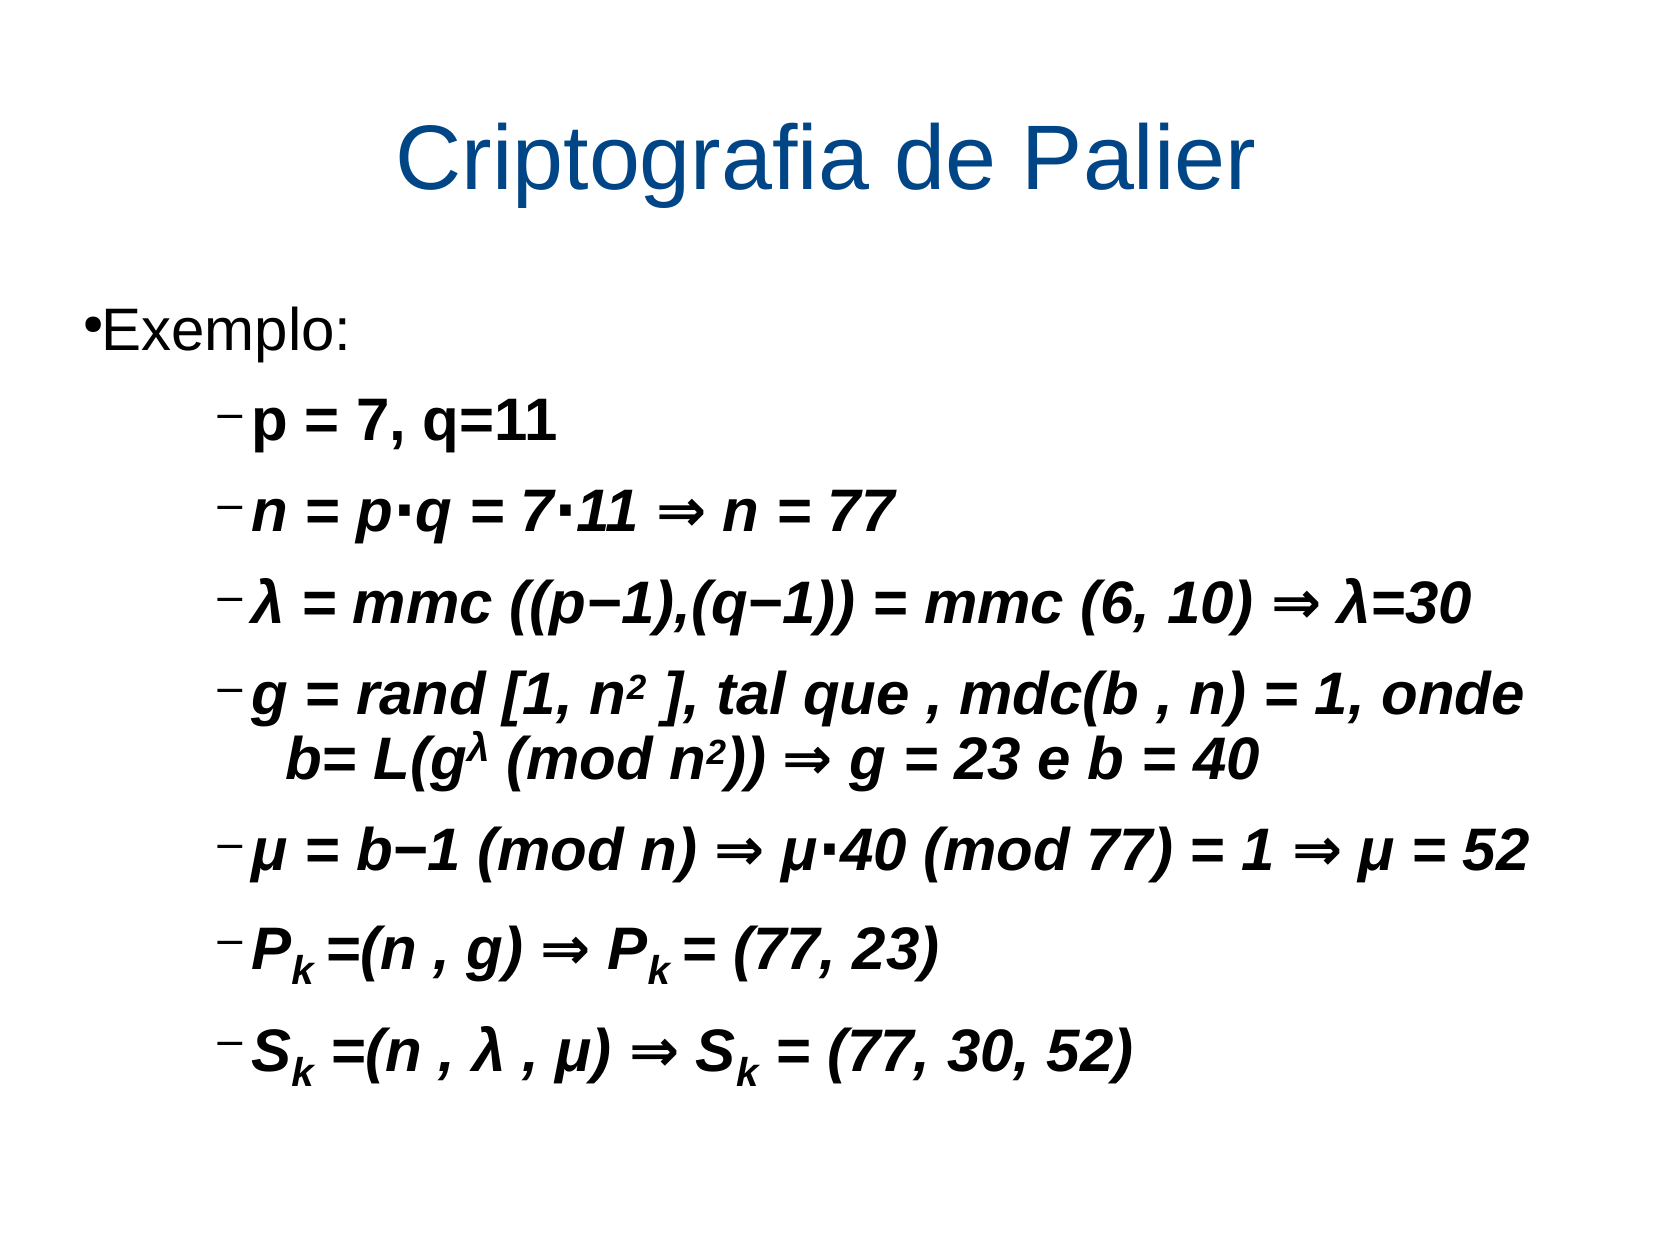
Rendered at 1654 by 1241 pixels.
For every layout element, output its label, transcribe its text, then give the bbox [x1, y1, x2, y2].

title Criptografia de Palier [82, 49, 1571, 257]
list Exemplo: p = 7, q=11 n = p⋅q = 7⋅11 ⇒ n = 77 λ = mmc ((p−1),(q−1)) = mmc (6, 10) ⇒ λ=30 g = rand [1, n2 ], tal que , mdc(b , n) = 1, onde b= L(gλ (mod n2)) ⇒ g = 23 e b = 40 μ = b−1 (mod n) ⇒ μ⋅40 (mod 77) = 1 ⇒ μ = 52 Pk =(n , g) ⇒ Pk = (77, 23) Sk =(n , λ , μ) ⇒ Sk = (77, 30, 52) [82, 290, 1538, 1126]
